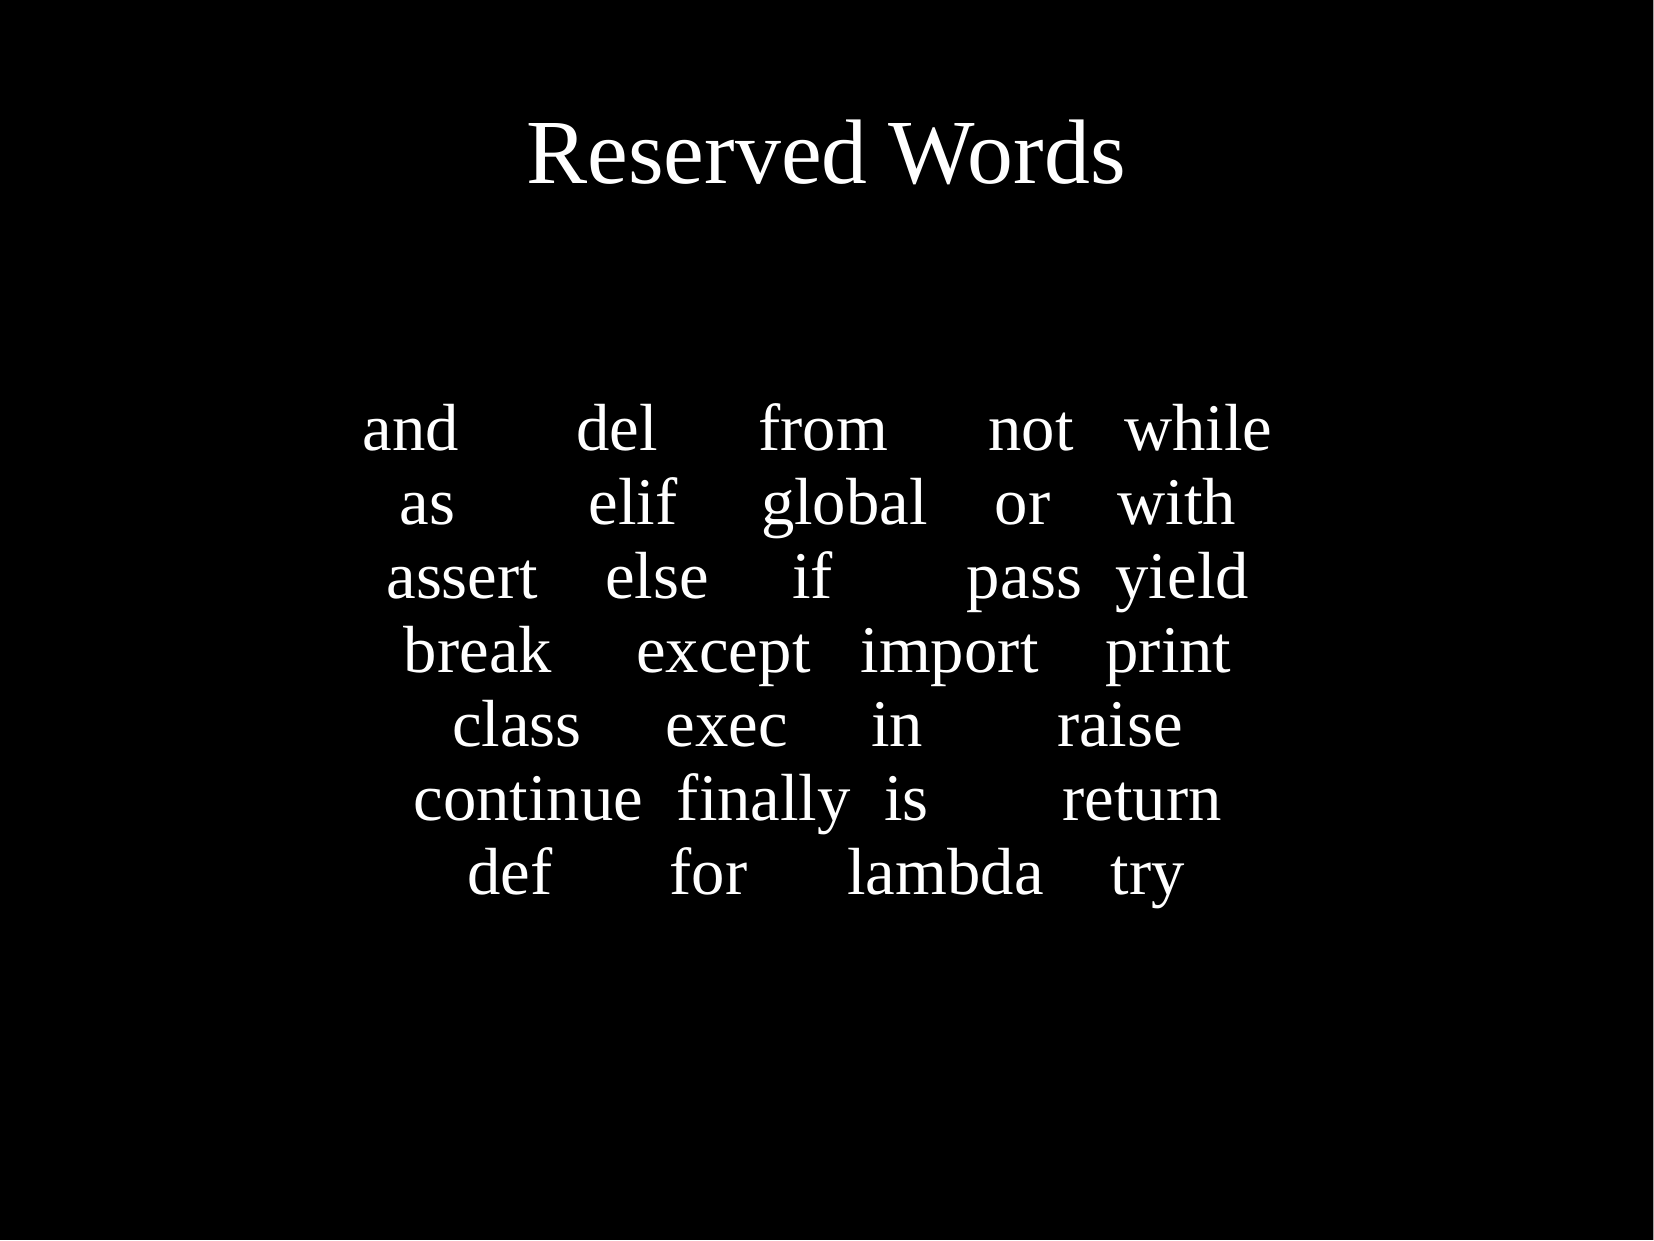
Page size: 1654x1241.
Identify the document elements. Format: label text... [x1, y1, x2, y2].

title Reserved Words [82, 49, 1571, 257]
subtitle and del from not while as elif global or with assert else if pass yield break except import print class exec in raise continue finally is return def for lambda try [82, 290, 1571, 1010]
